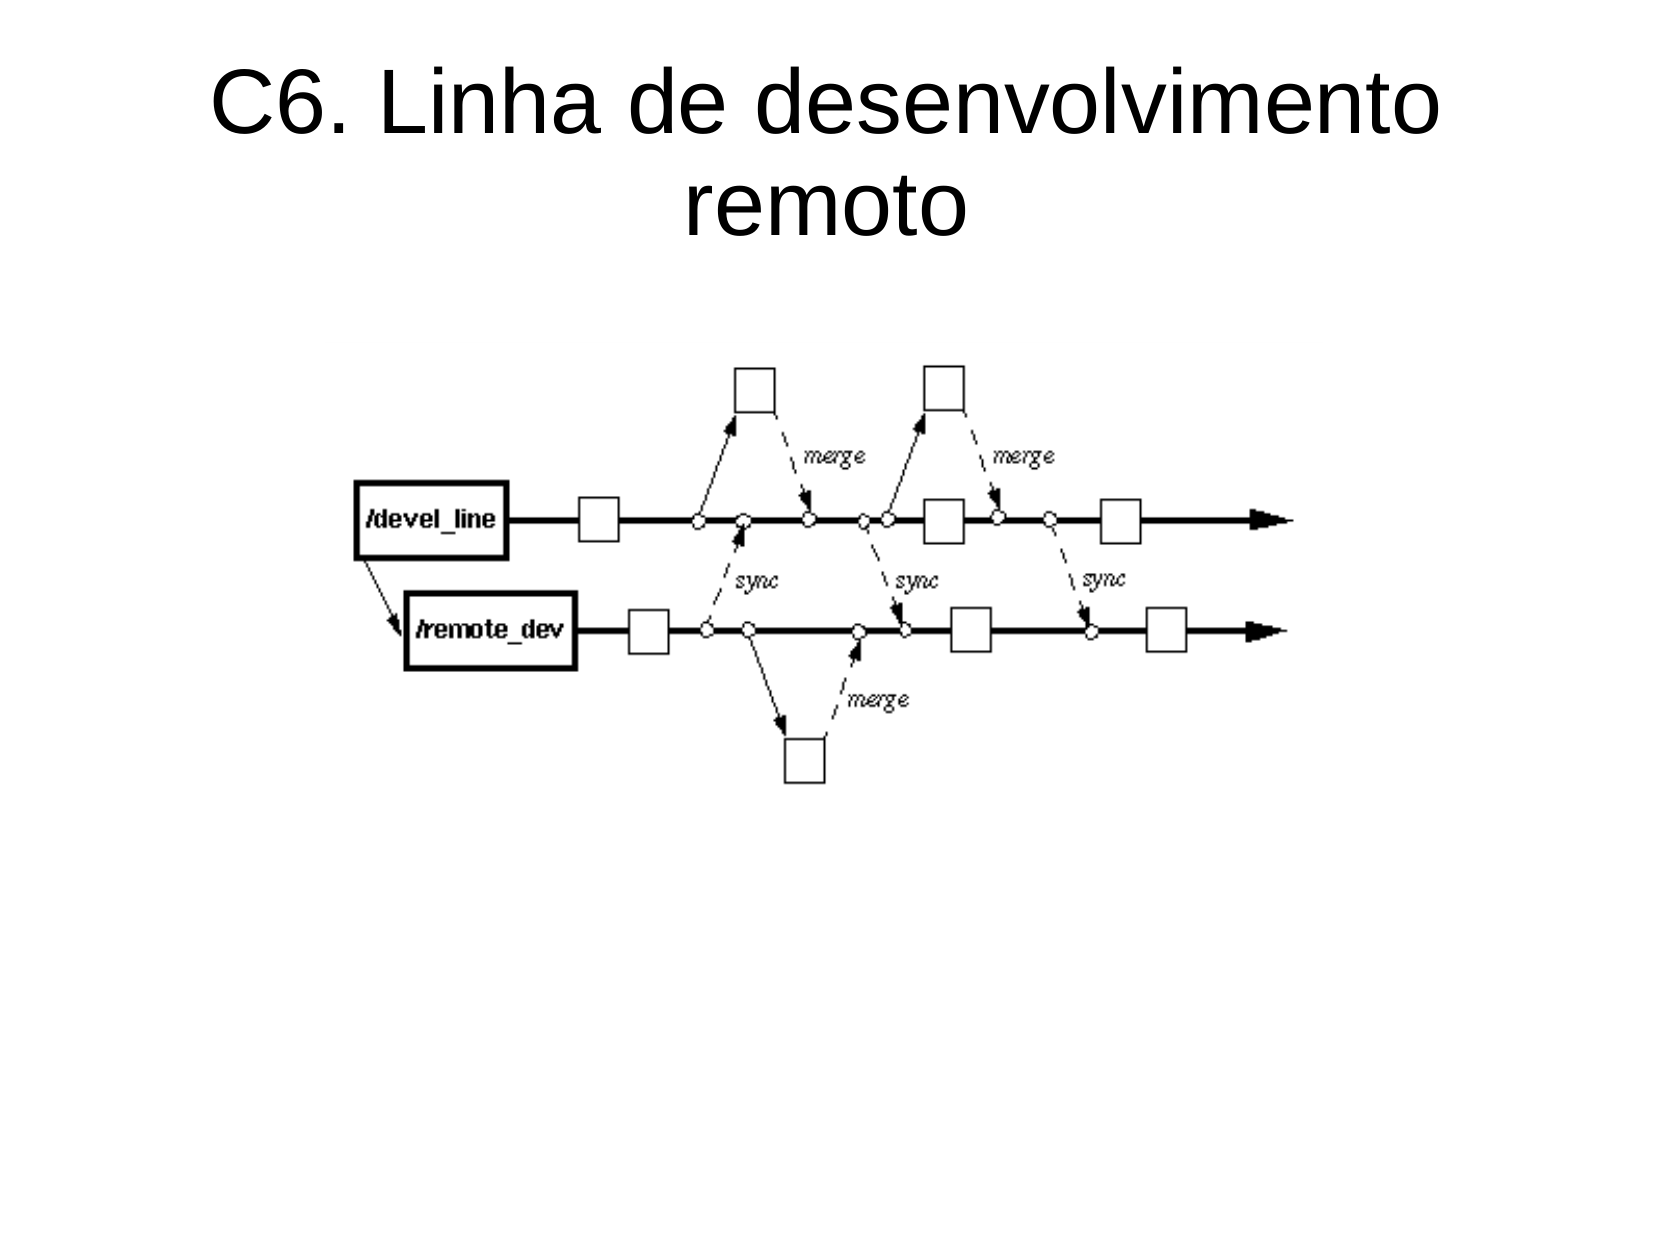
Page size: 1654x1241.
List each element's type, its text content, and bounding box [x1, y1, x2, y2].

picture [325, 341, 1323, 792]
title C6. Linha de desenvolvimento remoto [82, 49, 1571, 257]
